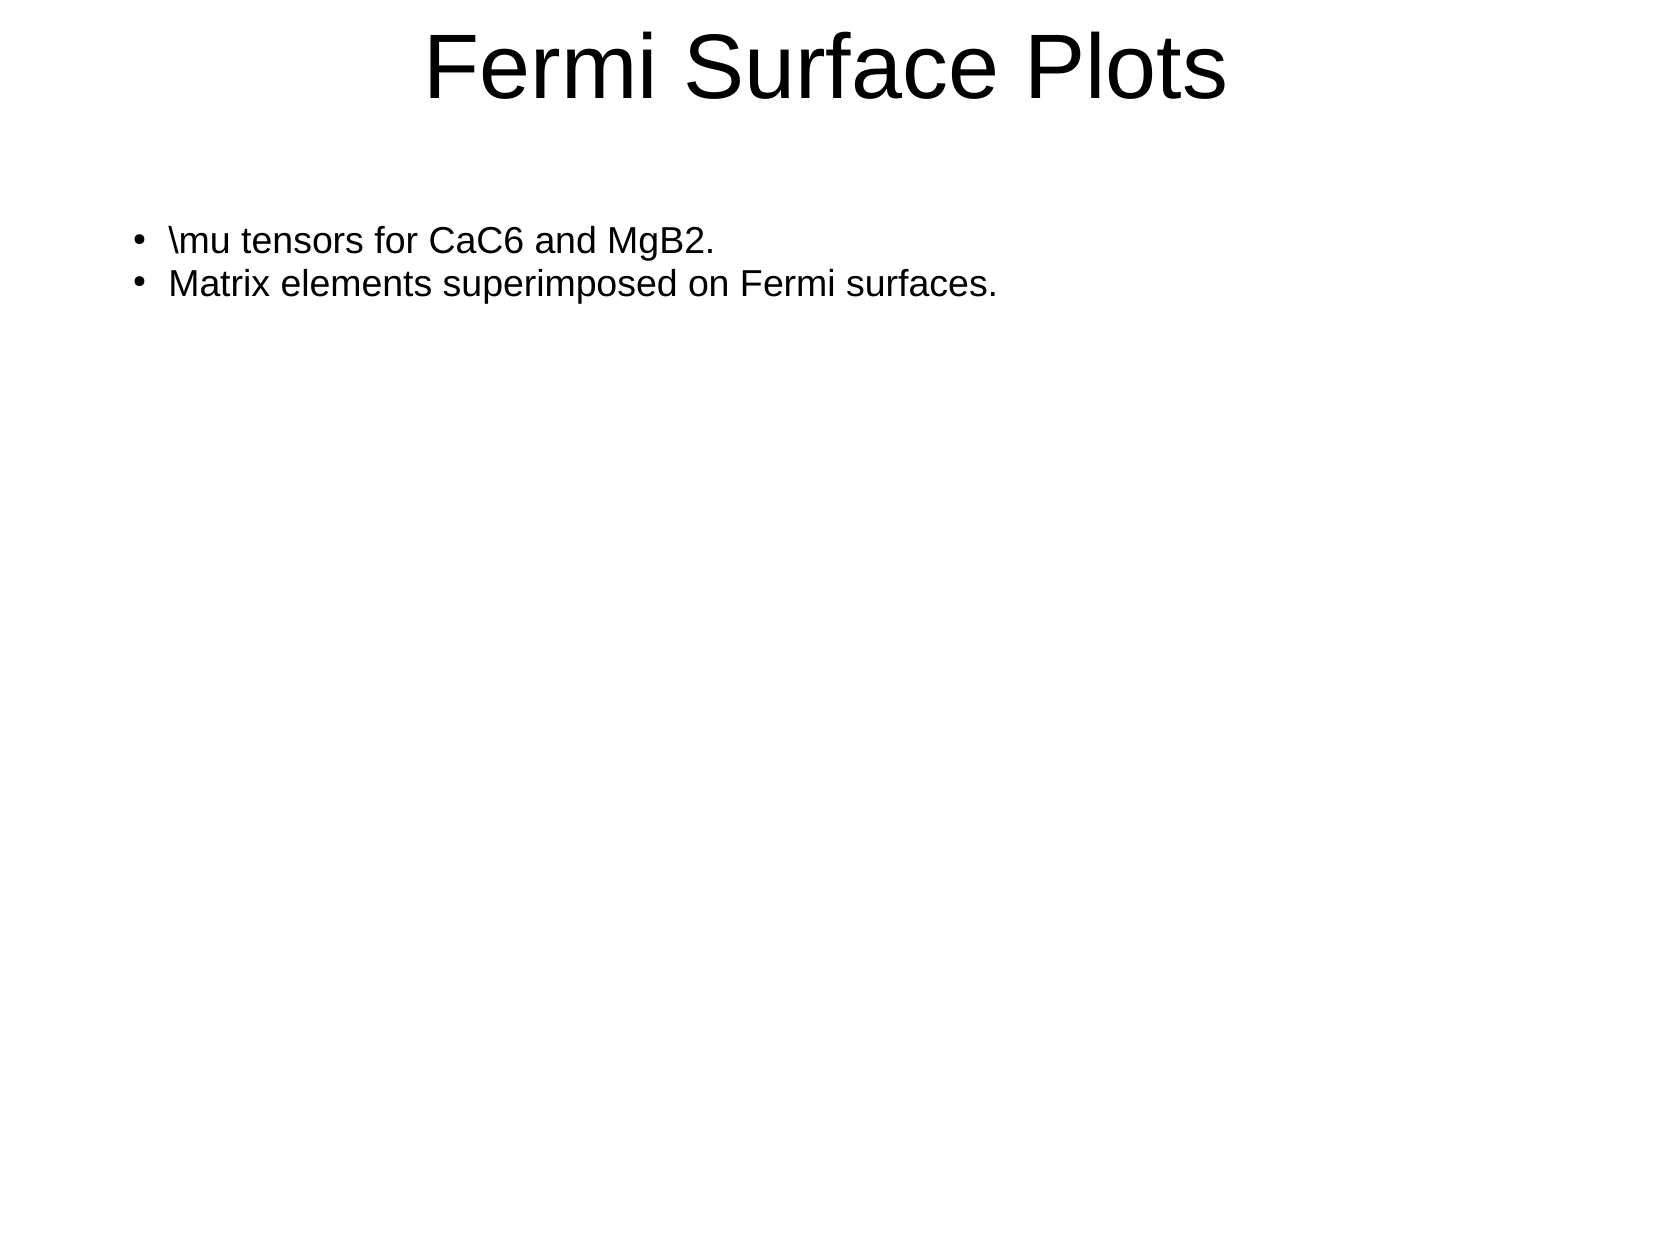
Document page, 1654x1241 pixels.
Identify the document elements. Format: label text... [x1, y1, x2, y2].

text_box \mu tensors for CaC6 and MgB2. Matrix elements superimposed on Fermi surfaces. [118, 212, 1111, 312]
title Fermi Surface Plots [82, 15, 1571, 119]
